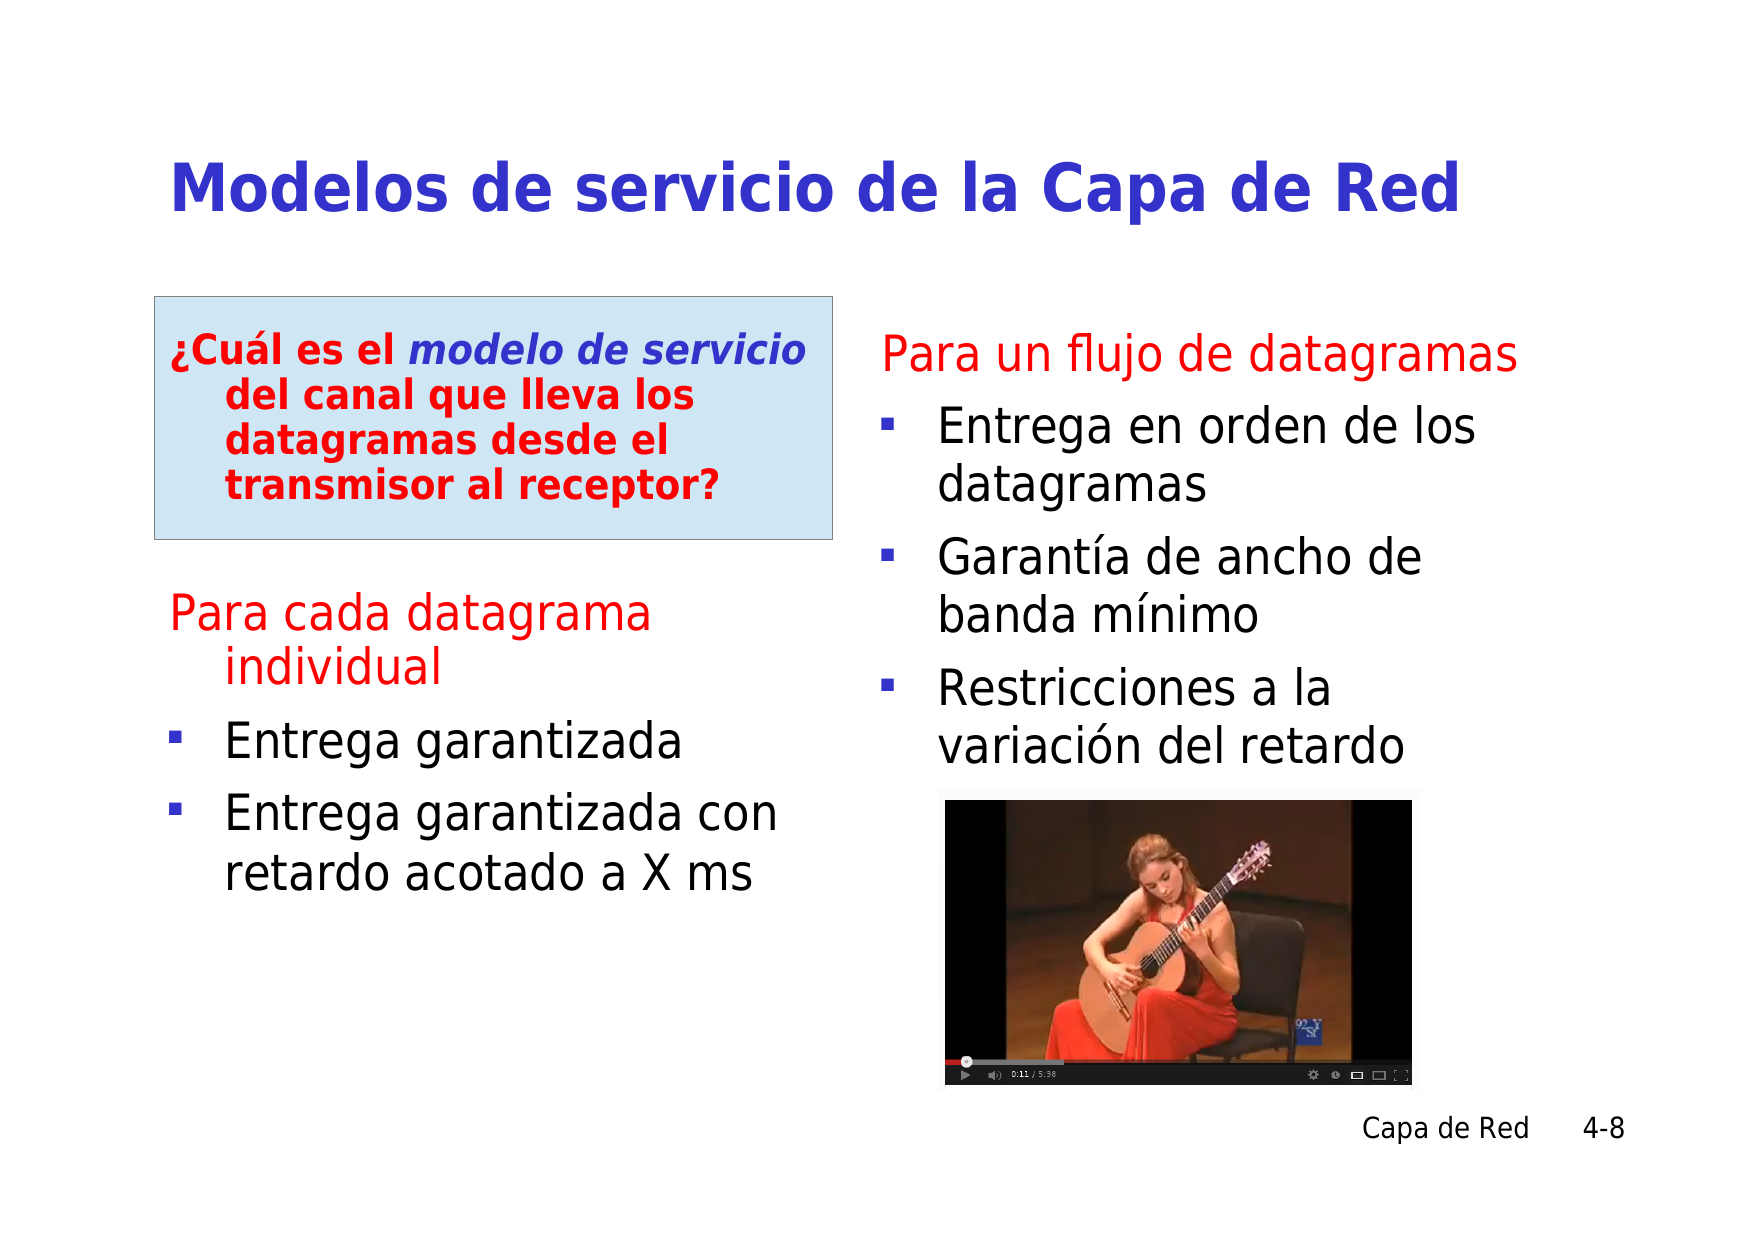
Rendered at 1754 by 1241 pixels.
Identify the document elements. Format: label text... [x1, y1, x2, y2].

text_box [154, 297, 833, 320]
list Para un flujo de datagramas Entrega en orden de los datagramas Garantía de ancho de banda mínimo Restricciones a la variación del retardo [866, 320, 1545, 972]
picture [938, 789, 1421, 1090]
title Modelos de servicio de la Capa de Red [154, 82, 1545, 297]
list ¿Cuál es el modelo de servicio del canal que lleva los datagramas desde el transmisor al receptor? Para cada datagrama individual Entrega garantizada Entrega garantizada con retardo acotado a X ms [154, 320, 833, 1081]
